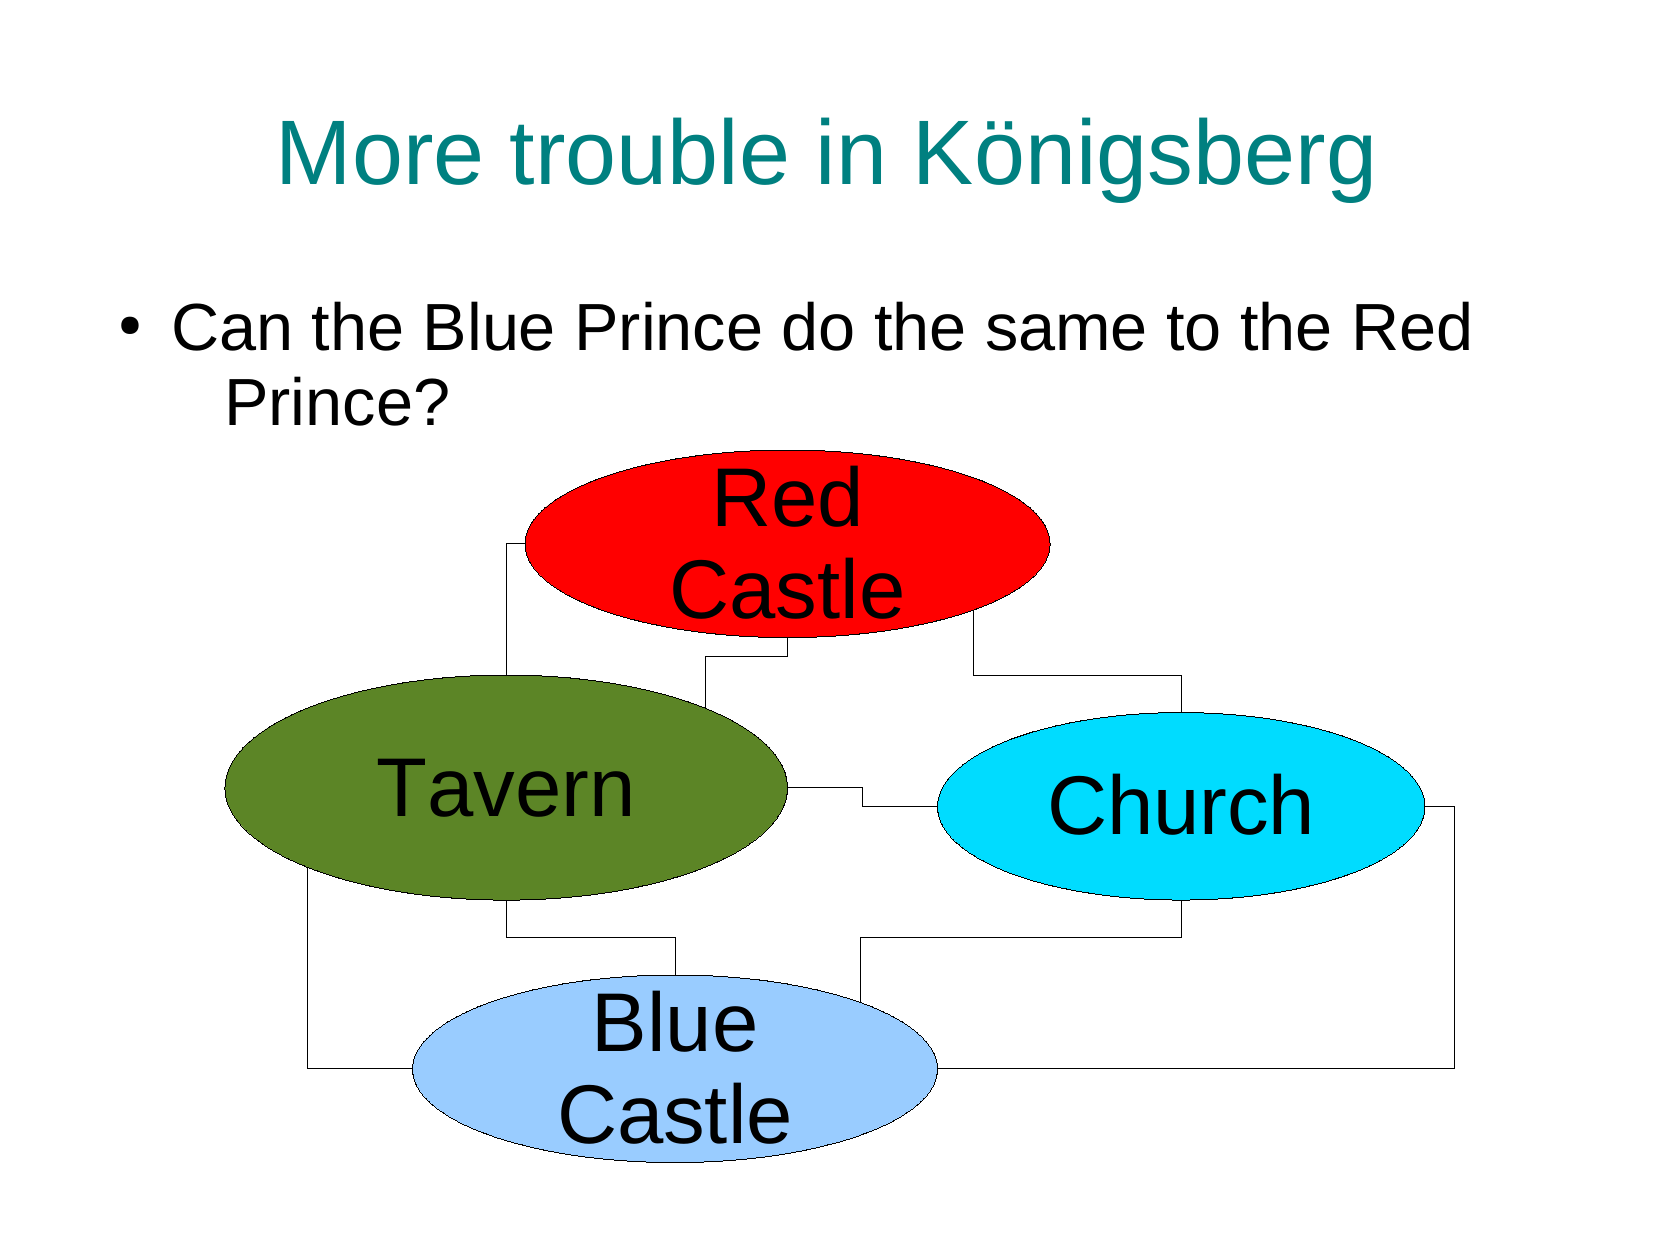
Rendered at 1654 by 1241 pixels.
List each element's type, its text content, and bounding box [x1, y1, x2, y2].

text_box Red Castle [525, 450, 1051, 638]
text_box Blue Castle [412, 975, 938, 1163]
list Can the Blue Prince do the same to the Red Prince? [82, 290, 1571, 488]
text_box Tavern [224, 675, 788, 901]
title More trouble in Königsberg [82, 49, 1571, 257]
text_box Church [937, 712, 1425, 901]
